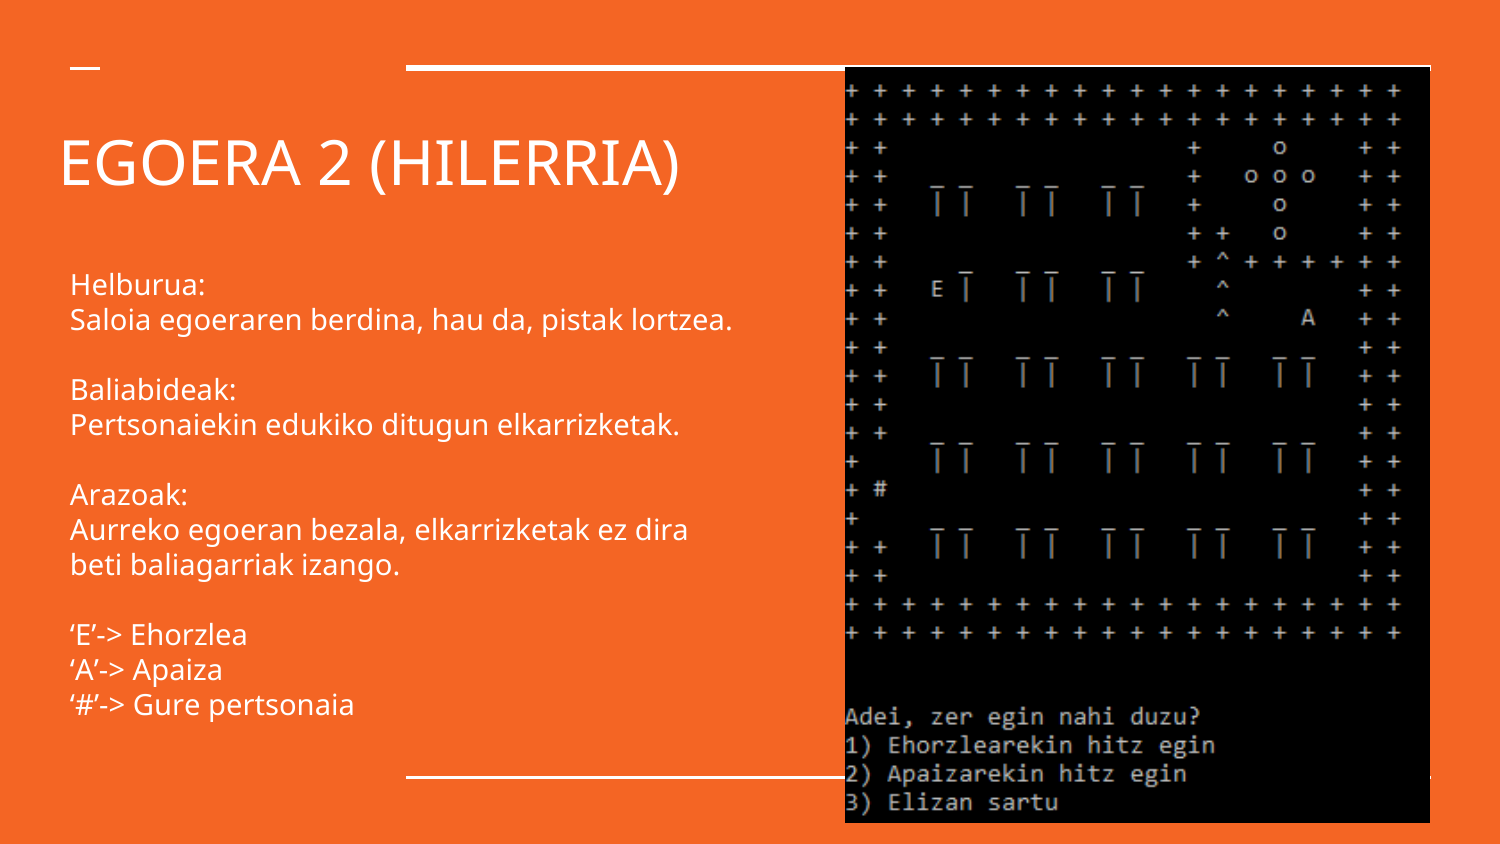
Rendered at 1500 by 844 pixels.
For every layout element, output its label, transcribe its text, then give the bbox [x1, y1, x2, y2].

text_box EGOERA 2 (HILERRIA) [44, 107, 725, 230]
text_box Helburua: Saloia egoeraren berdina, hau da, pistak lortzea. Baliabideak: Pertsonaiekin edukiko ditugun elkarrizketak. Arazoak: Aurreko egoeran bezala, elkarrizketak ez dira beti baliagarriak izango. ‘E’-> Ehorzlea ‘A’-> Apaiza ‘#’-> Gure pertsonaia [55, 251, 751, 743]
picture [845, 67, 1430, 823]
